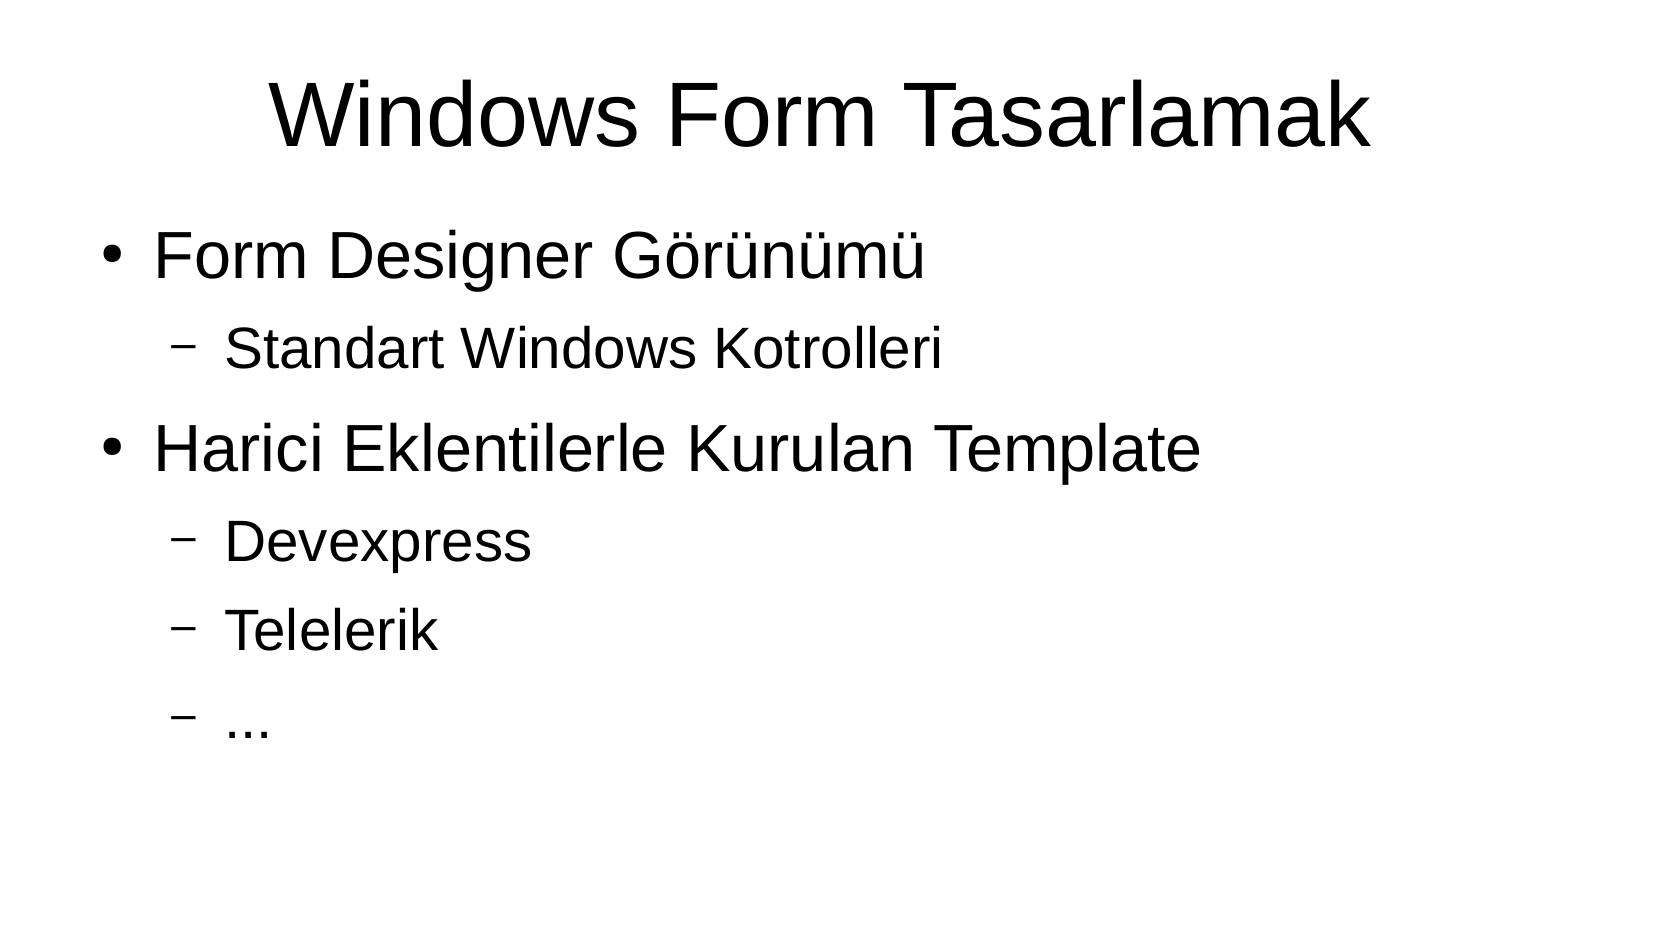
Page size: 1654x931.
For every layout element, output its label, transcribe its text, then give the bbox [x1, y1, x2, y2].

list Form Designer Görünümü Standart Windows Kotrolleri Harici Eklentilerle Kurulan Template Devexpress Telelerik ... [82, 217, 1571, 758]
title Windows Form Tasarlamak [76, 37, 1565, 193]
